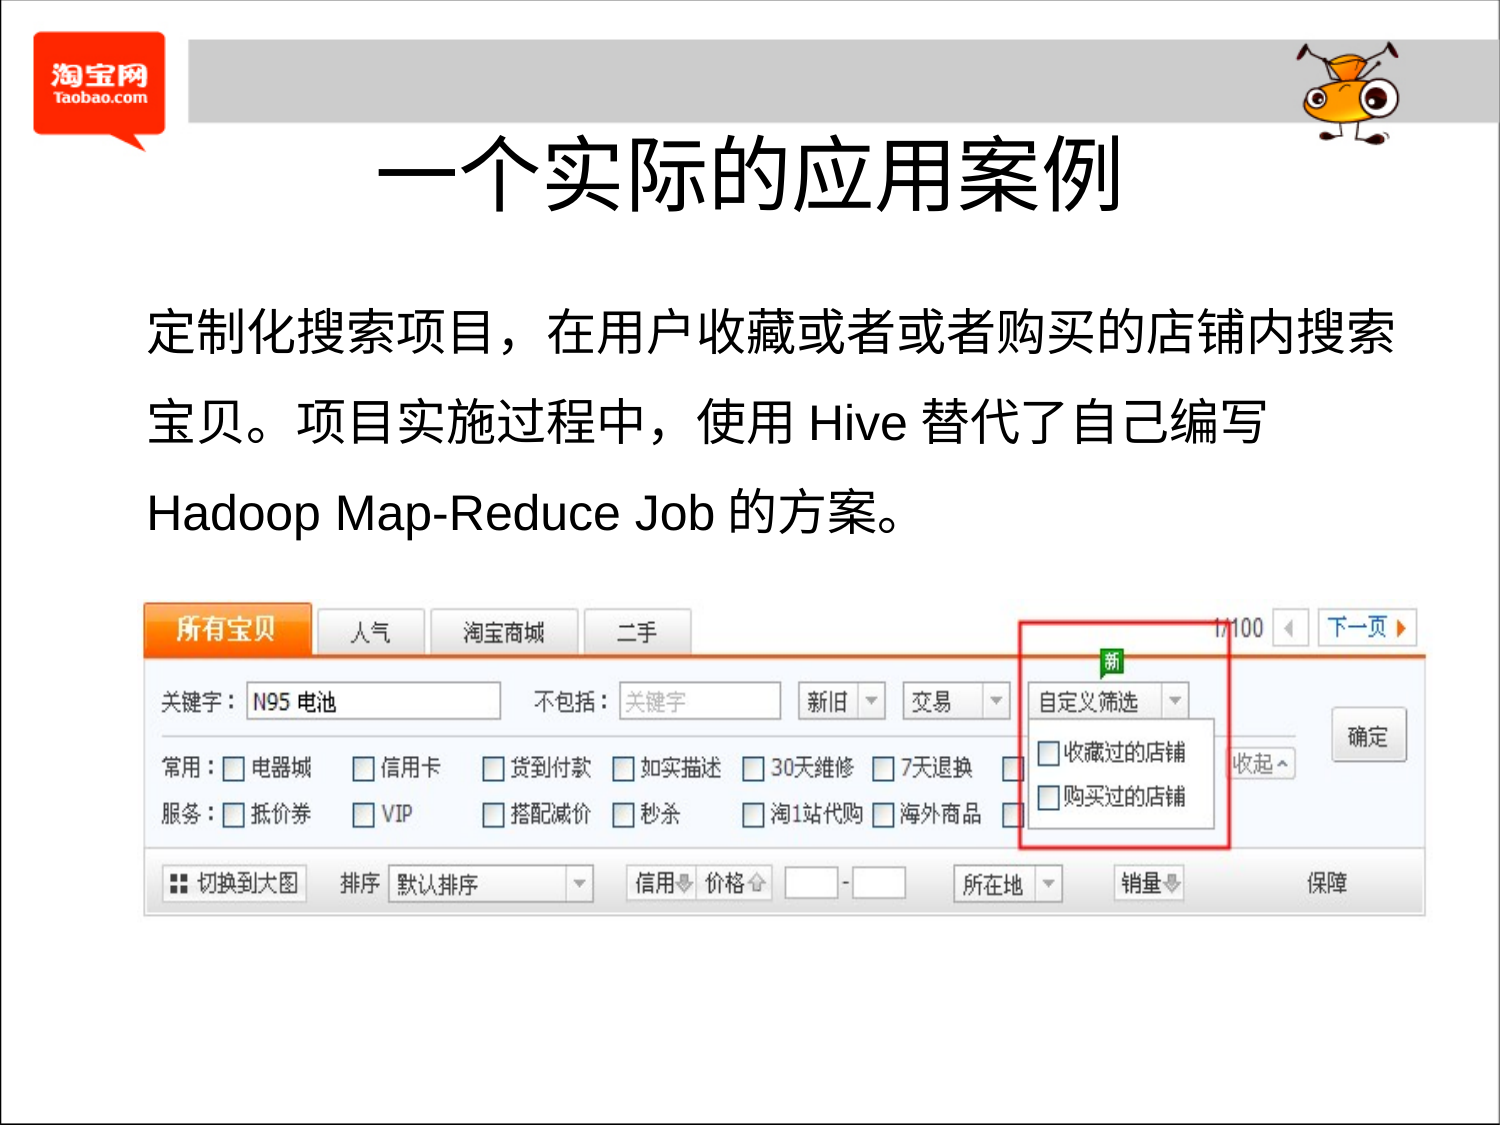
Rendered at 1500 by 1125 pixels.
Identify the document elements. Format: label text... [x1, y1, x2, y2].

list 定制化搜索项目，在用户收藏或者或者购买的店铺内搜索宝贝。项目实施过程中，使用Hive替代了自己编写Hadoop Map-Reduce Job的方案。 [75, 262, 1426, 1006]
picture [0, 0, 1500, 1125]
title 一个实际的应用案例 [75, 112, 1426, 233]
